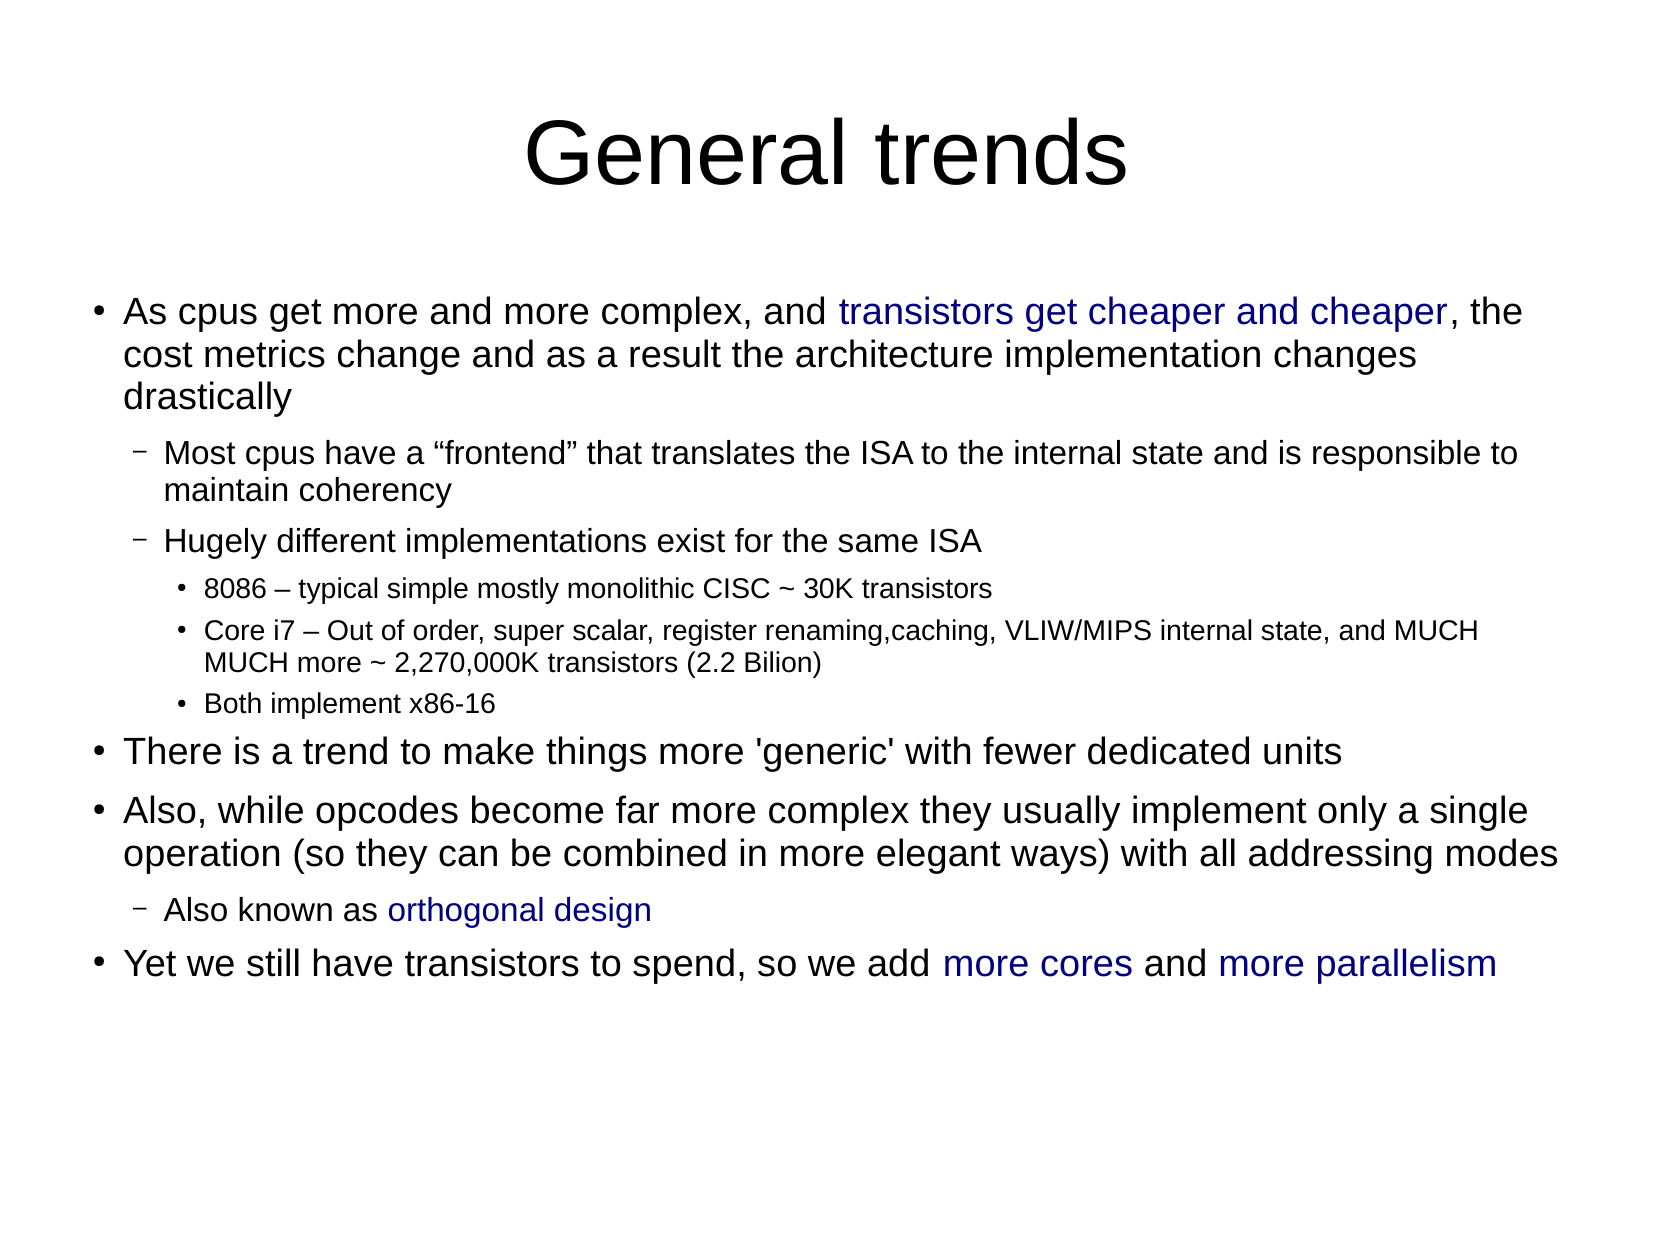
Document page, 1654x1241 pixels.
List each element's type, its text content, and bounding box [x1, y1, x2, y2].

list As cpus get more and more complex, and transistors get cheaper and cheaper, the cost metrics change and as a result the architecture implementation changes drastically Most cpus have a “frontend” that translates the ISA to the internal state and is responsible to maintain coherency Hugely different implementations exist for the same ISA 8086 – typical simple mostly monolithic CISC ~ 30K transistors Core i7 – Out of order, super scalar, register renaming,caching, VLIW/MIPS internal state, and MUCH MUCH more ~ 2,270,000K transistors (2.2 Bilion) Both implement x86-16 There is a trend to make things more 'generic' with fewer dedicated units Also, while opcodes become far more complex they usually implement only a single operation (so they can be combined in more elegant ways) with all addressing modes Also known as orthogonal design Yet we still have transistors to spend, so we add more cores and more parallelism [82, 290, 1571, 1010]
title General trends [82, 49, 1571, 257]
